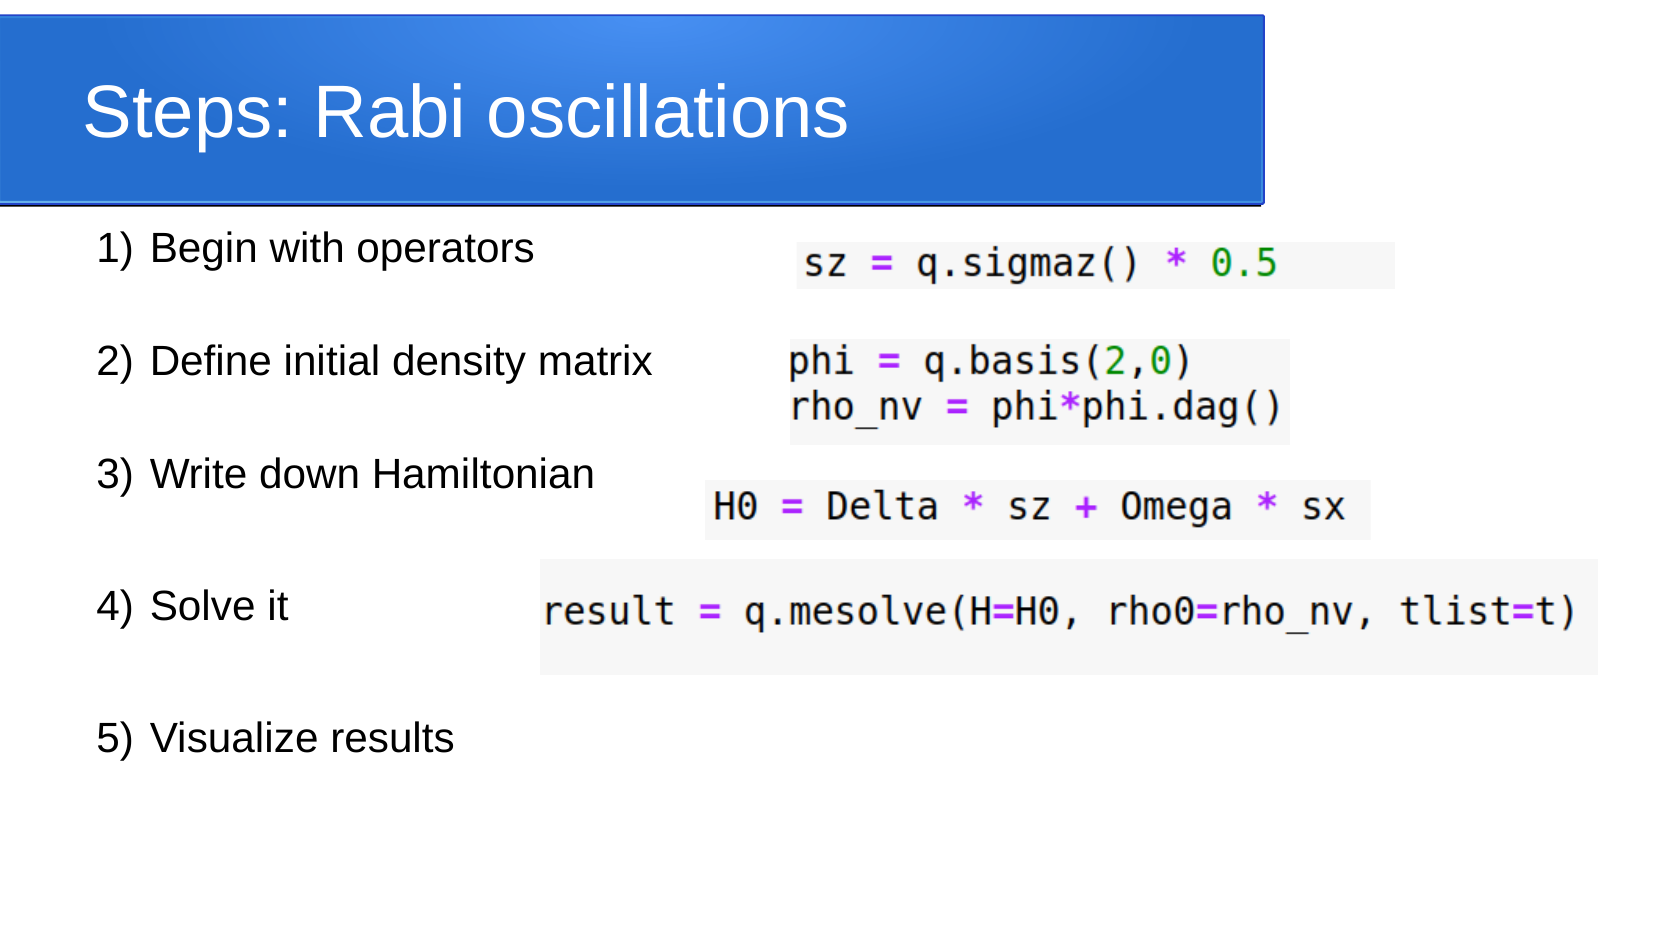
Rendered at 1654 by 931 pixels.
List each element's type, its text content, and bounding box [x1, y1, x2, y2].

picture [790, 339, 1291, 445]
picture [705, 480, 1371, 541]
picture [540, 559, 1598, 676]
title Steps: Rabi oscillations [82, 35, 1235, 189]
picture [796, 242, 1396, 289]
list Begin with operators Define initial density matrix Write down Hamiltonian Solve it Visualize results [82, 224, 1571, 764]
